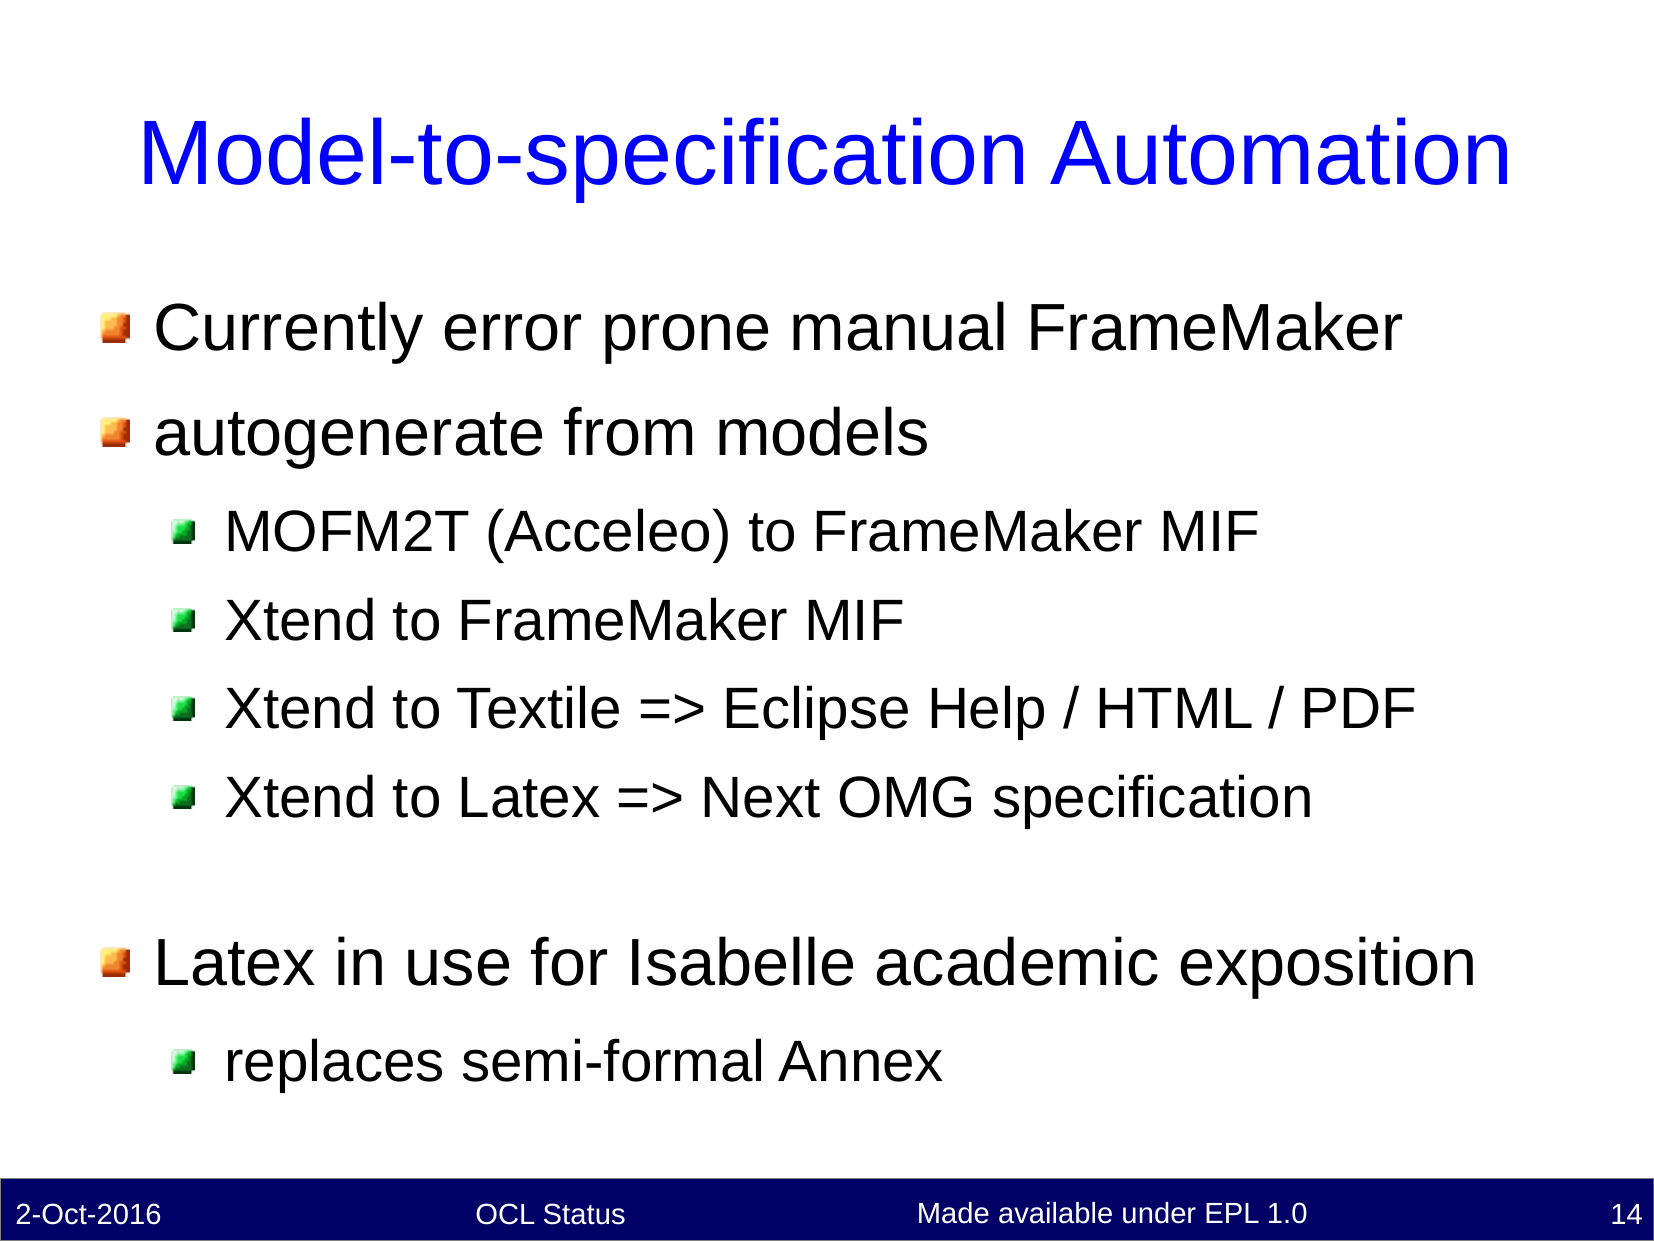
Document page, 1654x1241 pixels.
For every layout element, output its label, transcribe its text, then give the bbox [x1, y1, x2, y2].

title Model-to-specification Automation [82, 49, 1571, 257]
list Currently error prone manual FrameMaker autogenerate from models MOFM2T (Acceleo) to FrameMaker MIF Xtend to FrameMaker MIF Xtend to Textile => Eclipse Help / HTML / PDF Xtend to Latex => Next OMG specification Latex in use for Isabelle academic exposition replaces semi-formal Annex [82, 290, 1571, 1109]
